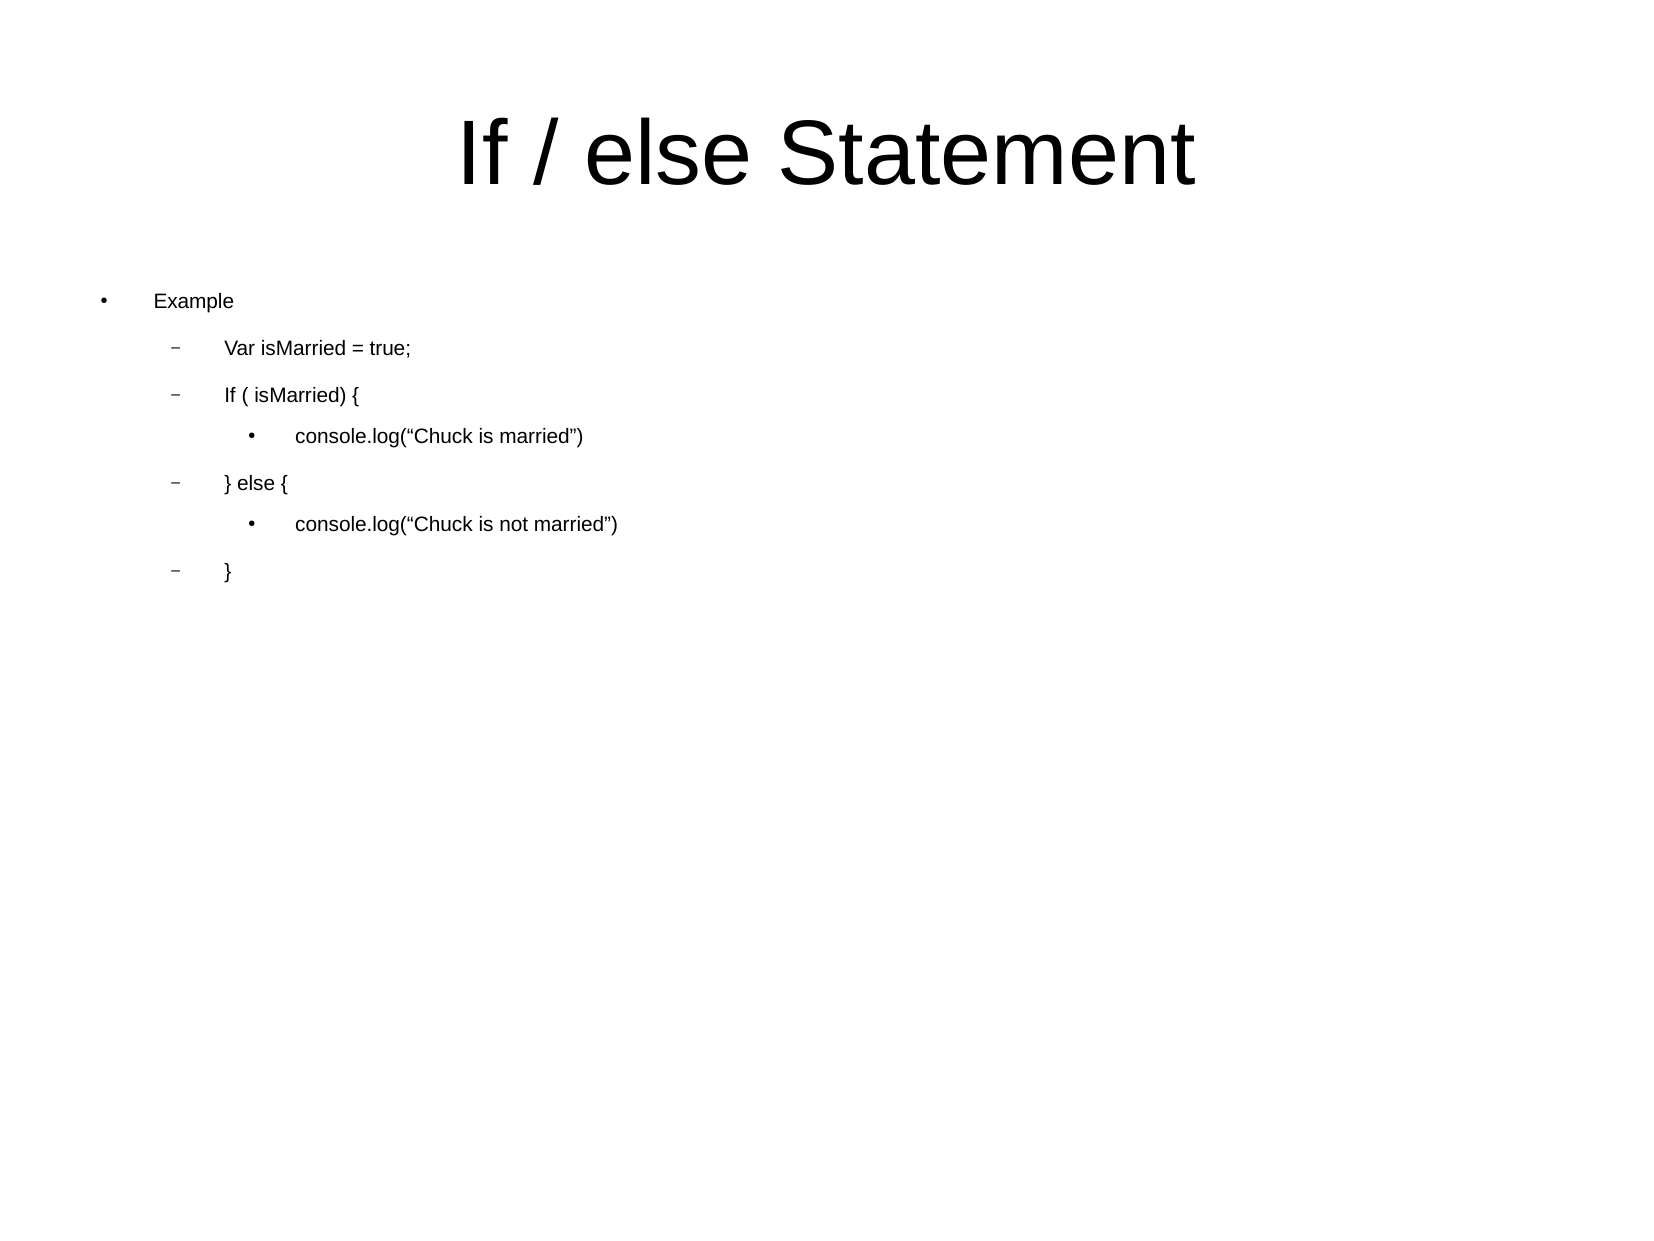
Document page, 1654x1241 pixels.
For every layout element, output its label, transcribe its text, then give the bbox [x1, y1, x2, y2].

list Example Var isMarried = true; If ( isMarried) { console.log(“Chuck is married”) } else { console.log(“Chuck is not married”) } [82, 290, 1571, 1217]
title If / else Statement [82, 49, 1571, 257]
